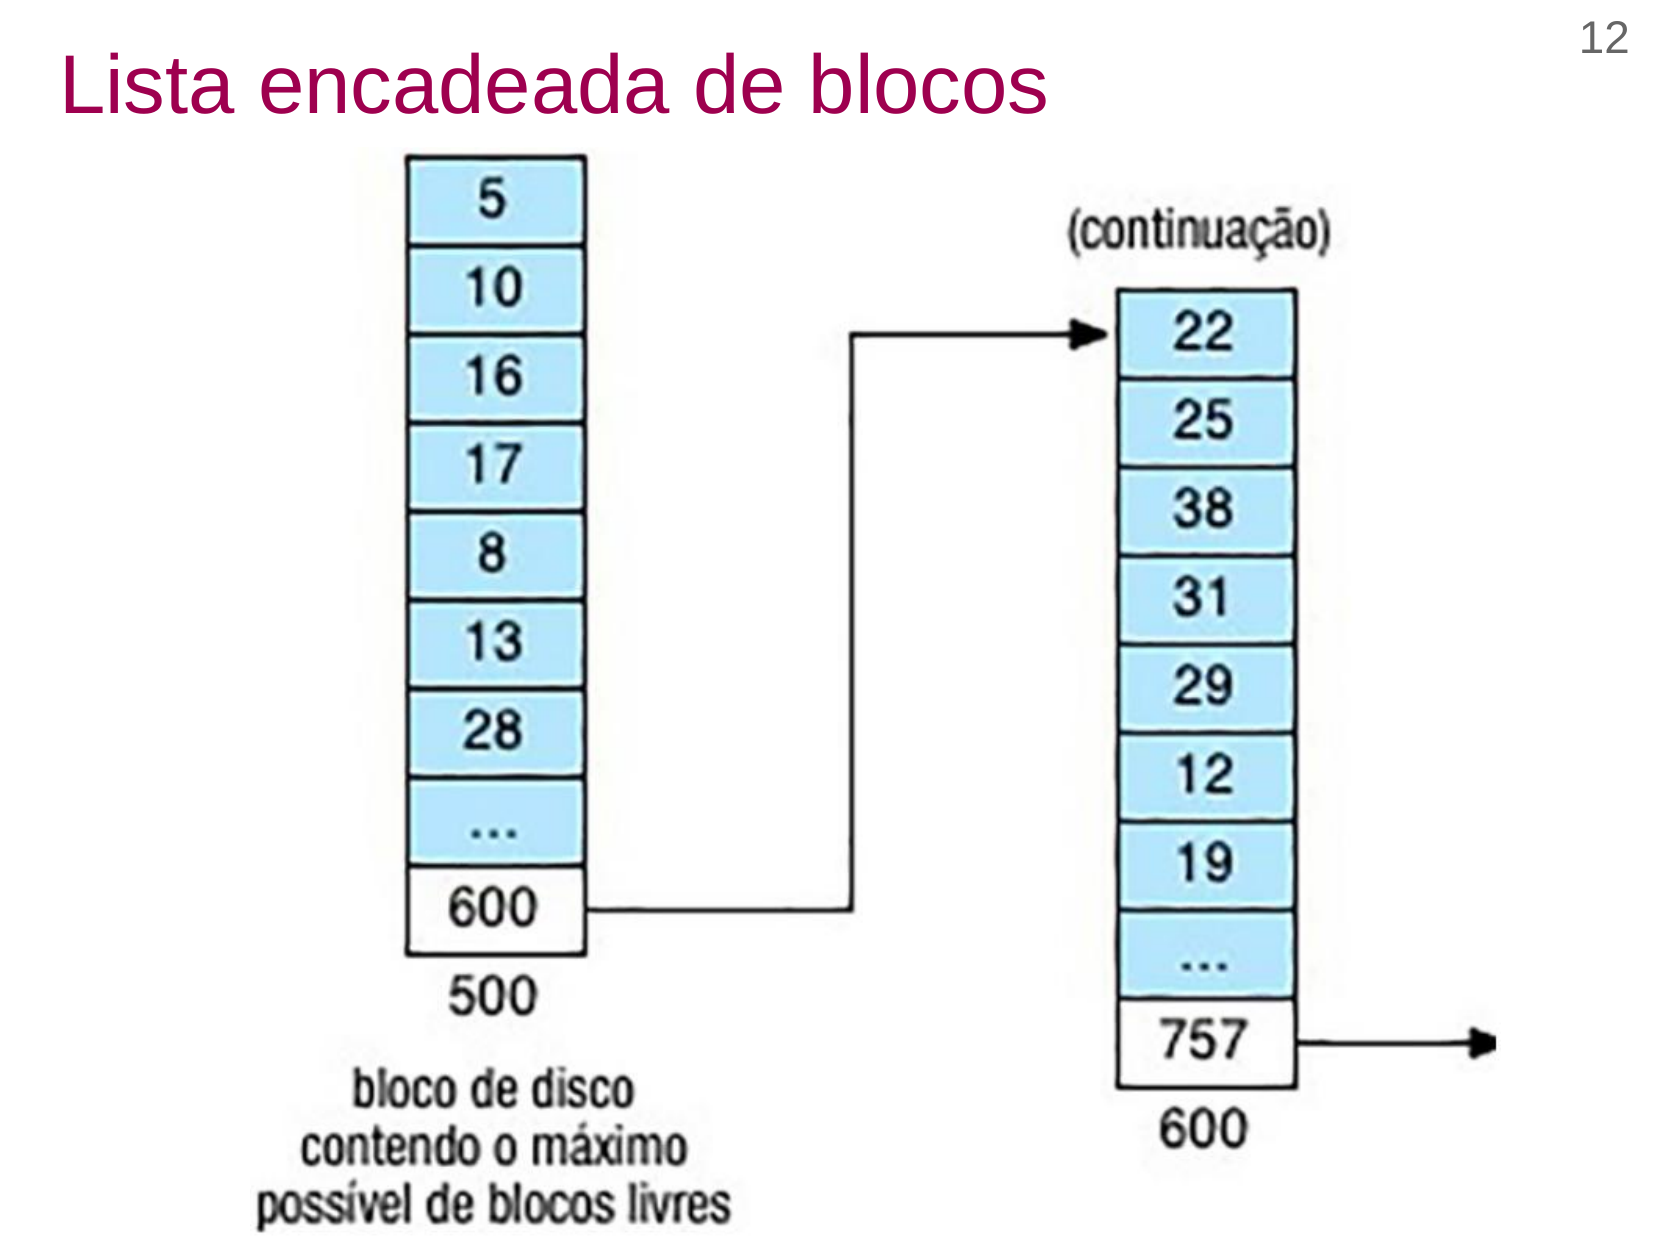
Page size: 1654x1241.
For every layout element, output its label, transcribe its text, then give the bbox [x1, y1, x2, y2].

title Lista encadeada de blocos [59, 29, 1595, 148]
picture [250, 147, 1501, 1241]
